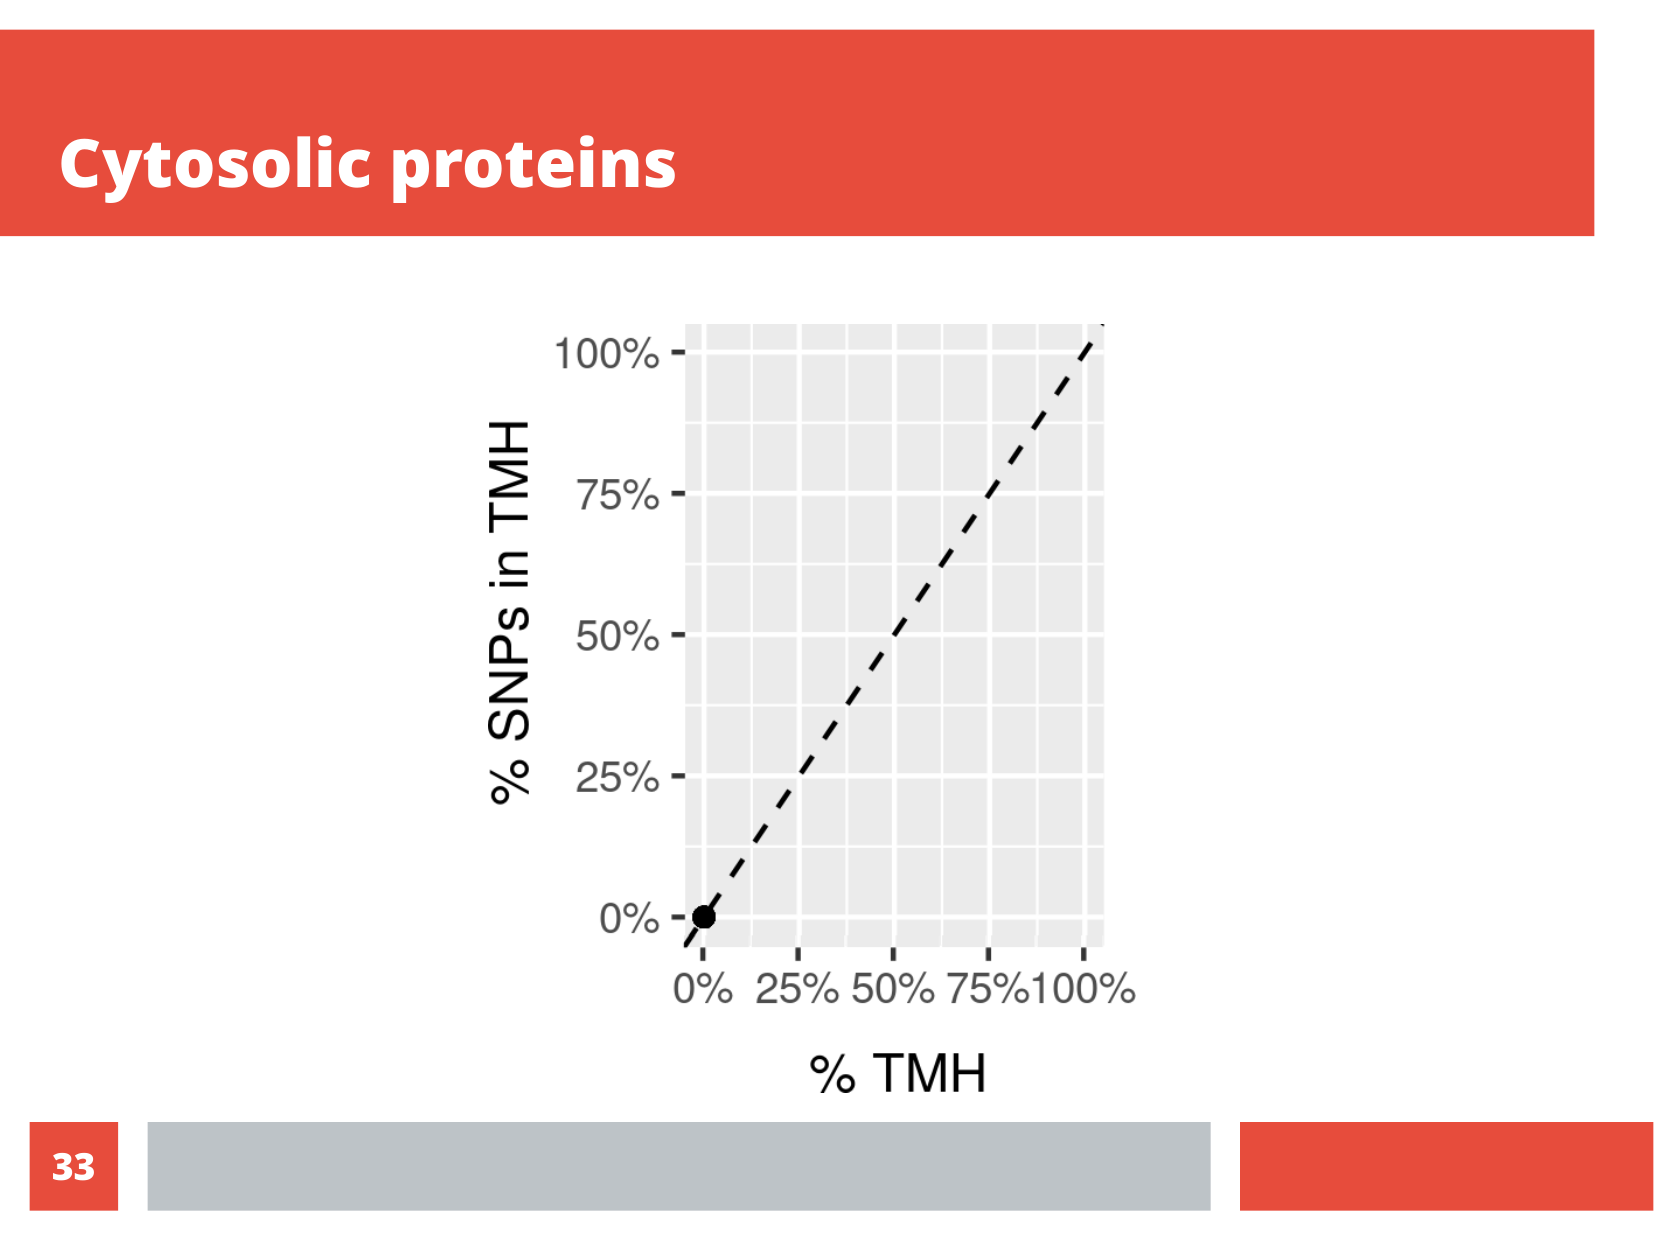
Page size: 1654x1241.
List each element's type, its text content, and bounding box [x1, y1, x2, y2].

title Cytosolic proteins [59, 59, 1595, 207]
picture [488, 324, 1136, 1093]
